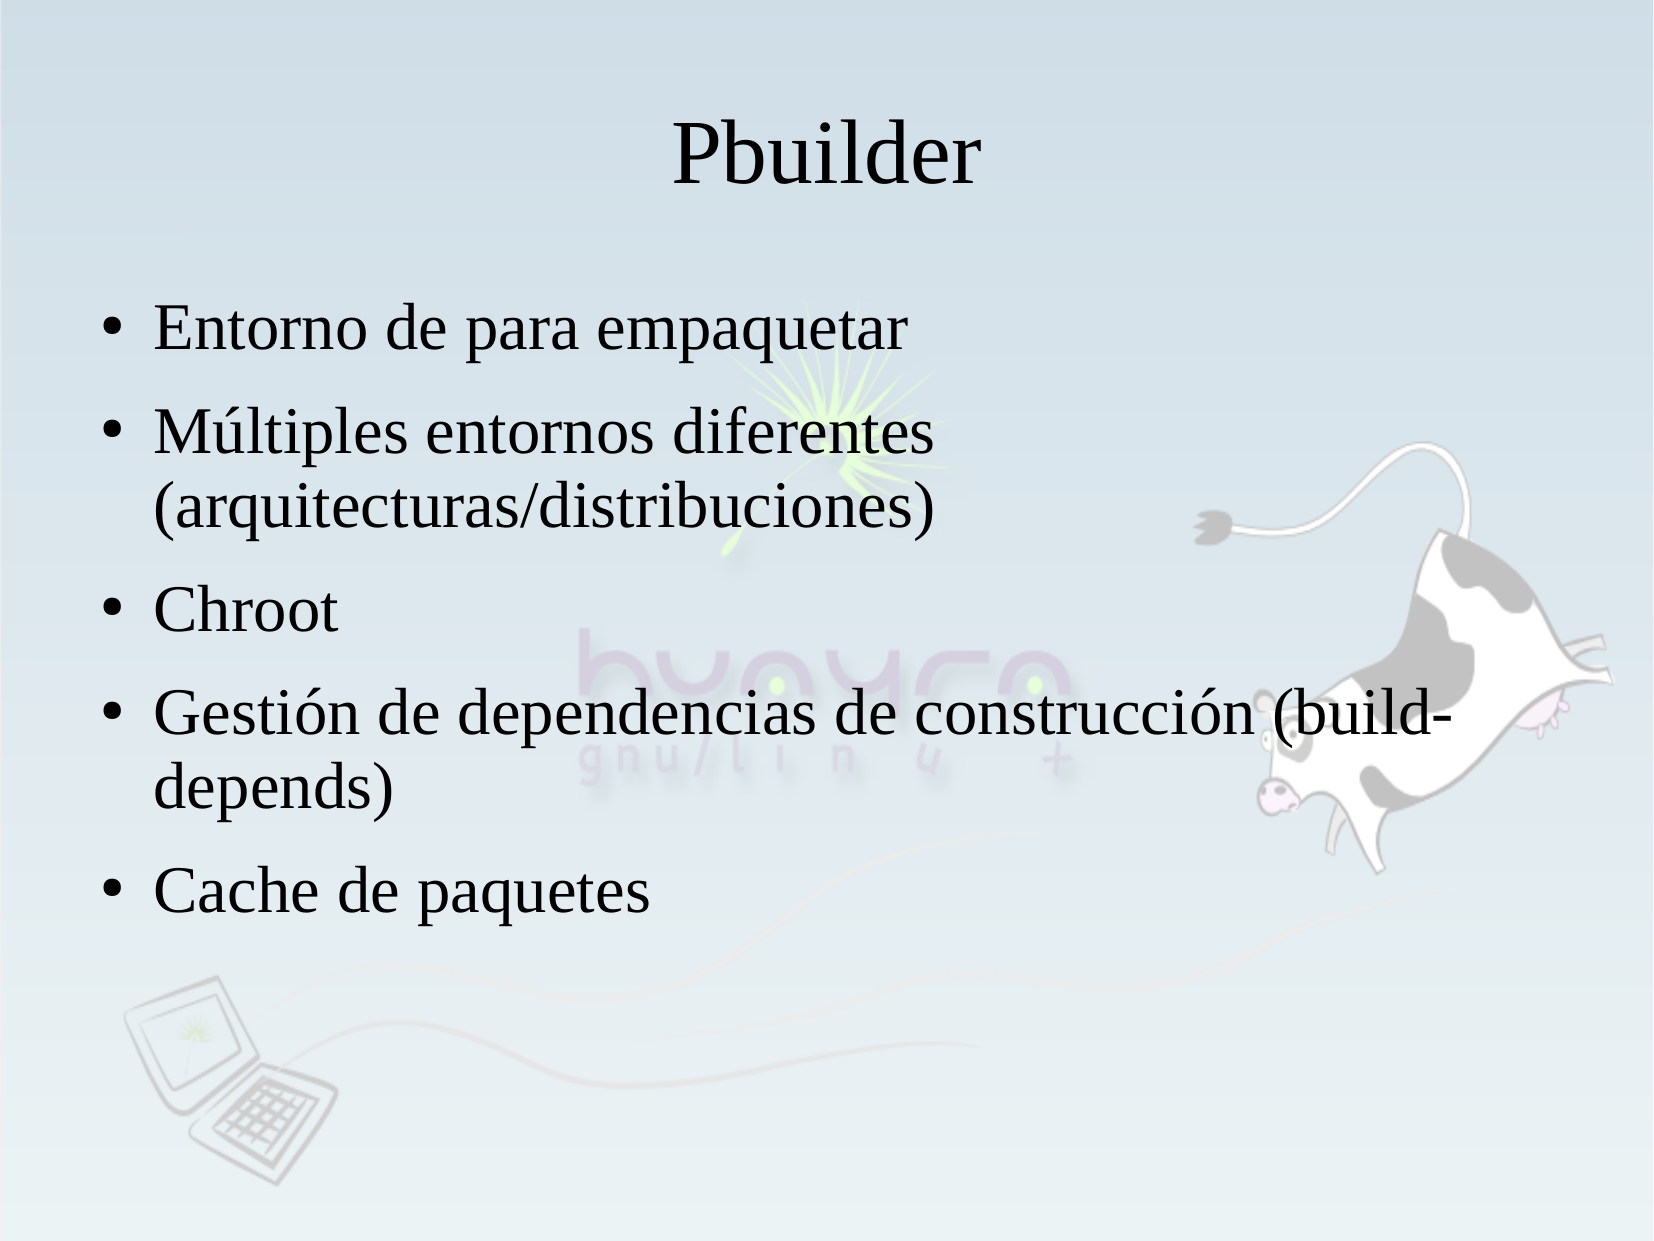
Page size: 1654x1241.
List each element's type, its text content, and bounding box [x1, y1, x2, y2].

title Pbuilder [82, 49, 1571, 257]
picture [0, 0, 1654, 1241]
list Entorno de para empaquetar Múltiples entornos diferentes (arquitecturas/distribuciones) Chroot Gestión de dependencias de construcción (build-depends) Cache de paquetes [82, 290, 1538, 1010]
